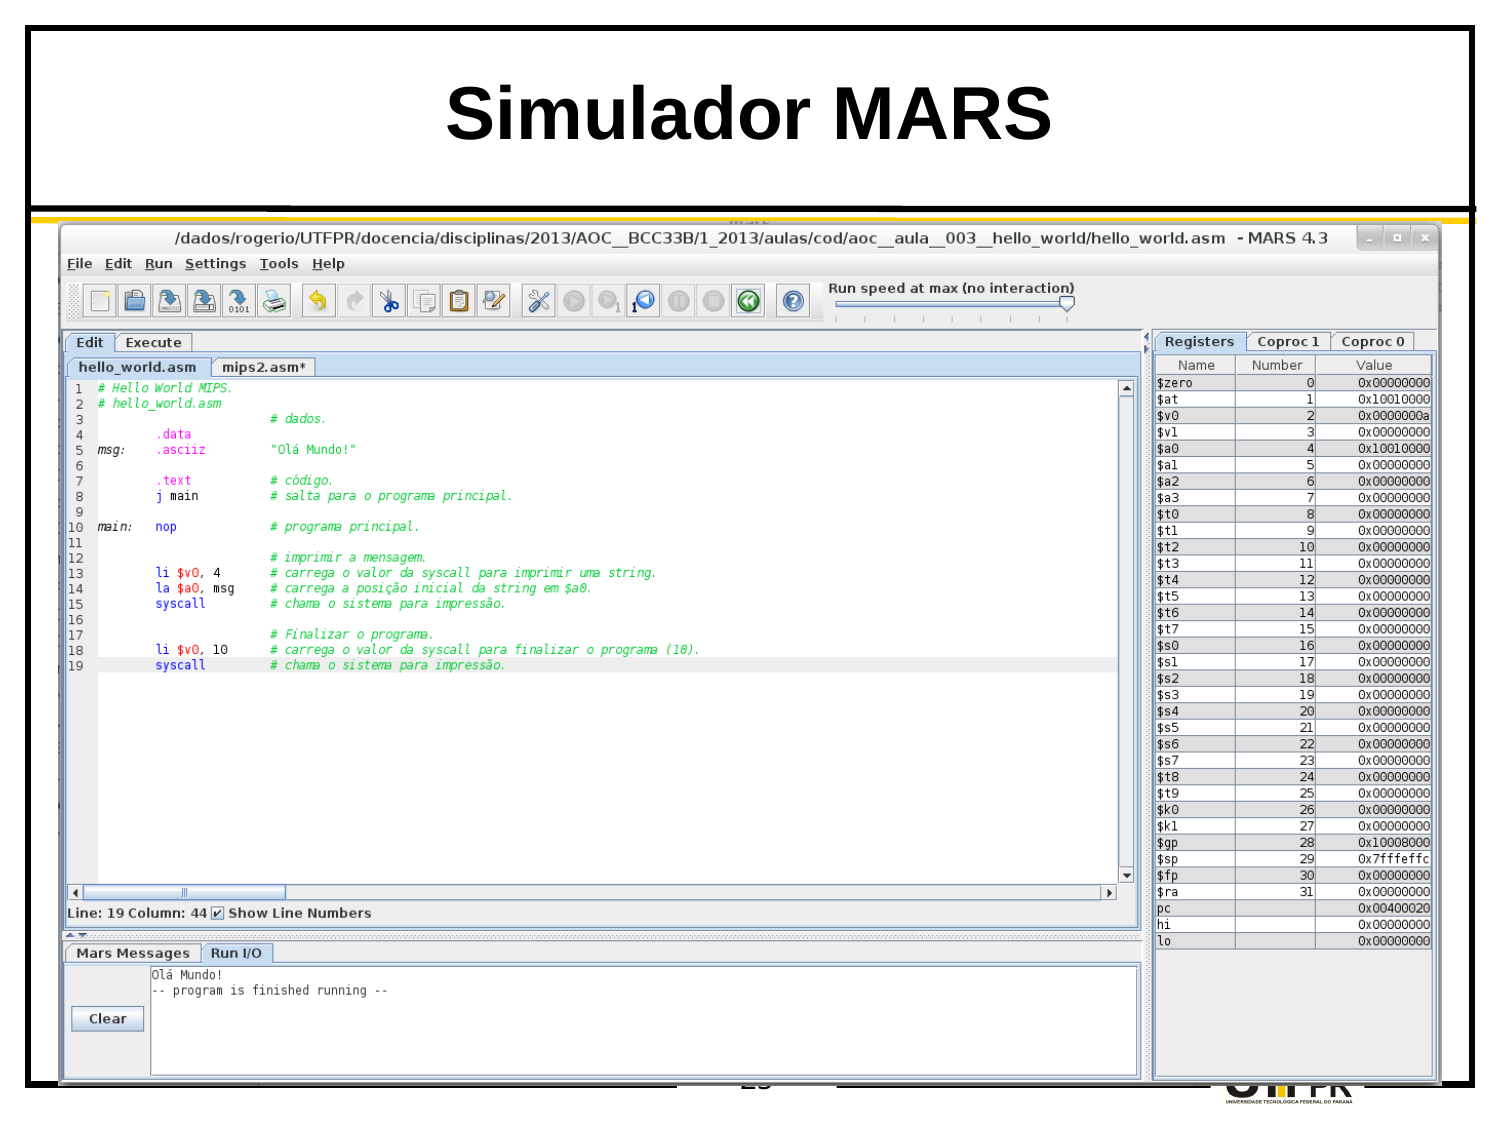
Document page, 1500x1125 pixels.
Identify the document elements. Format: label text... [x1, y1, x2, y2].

title Simulador MARS [0, 60, 1500, 167]
picture [58, 221, 1442, 1104]
